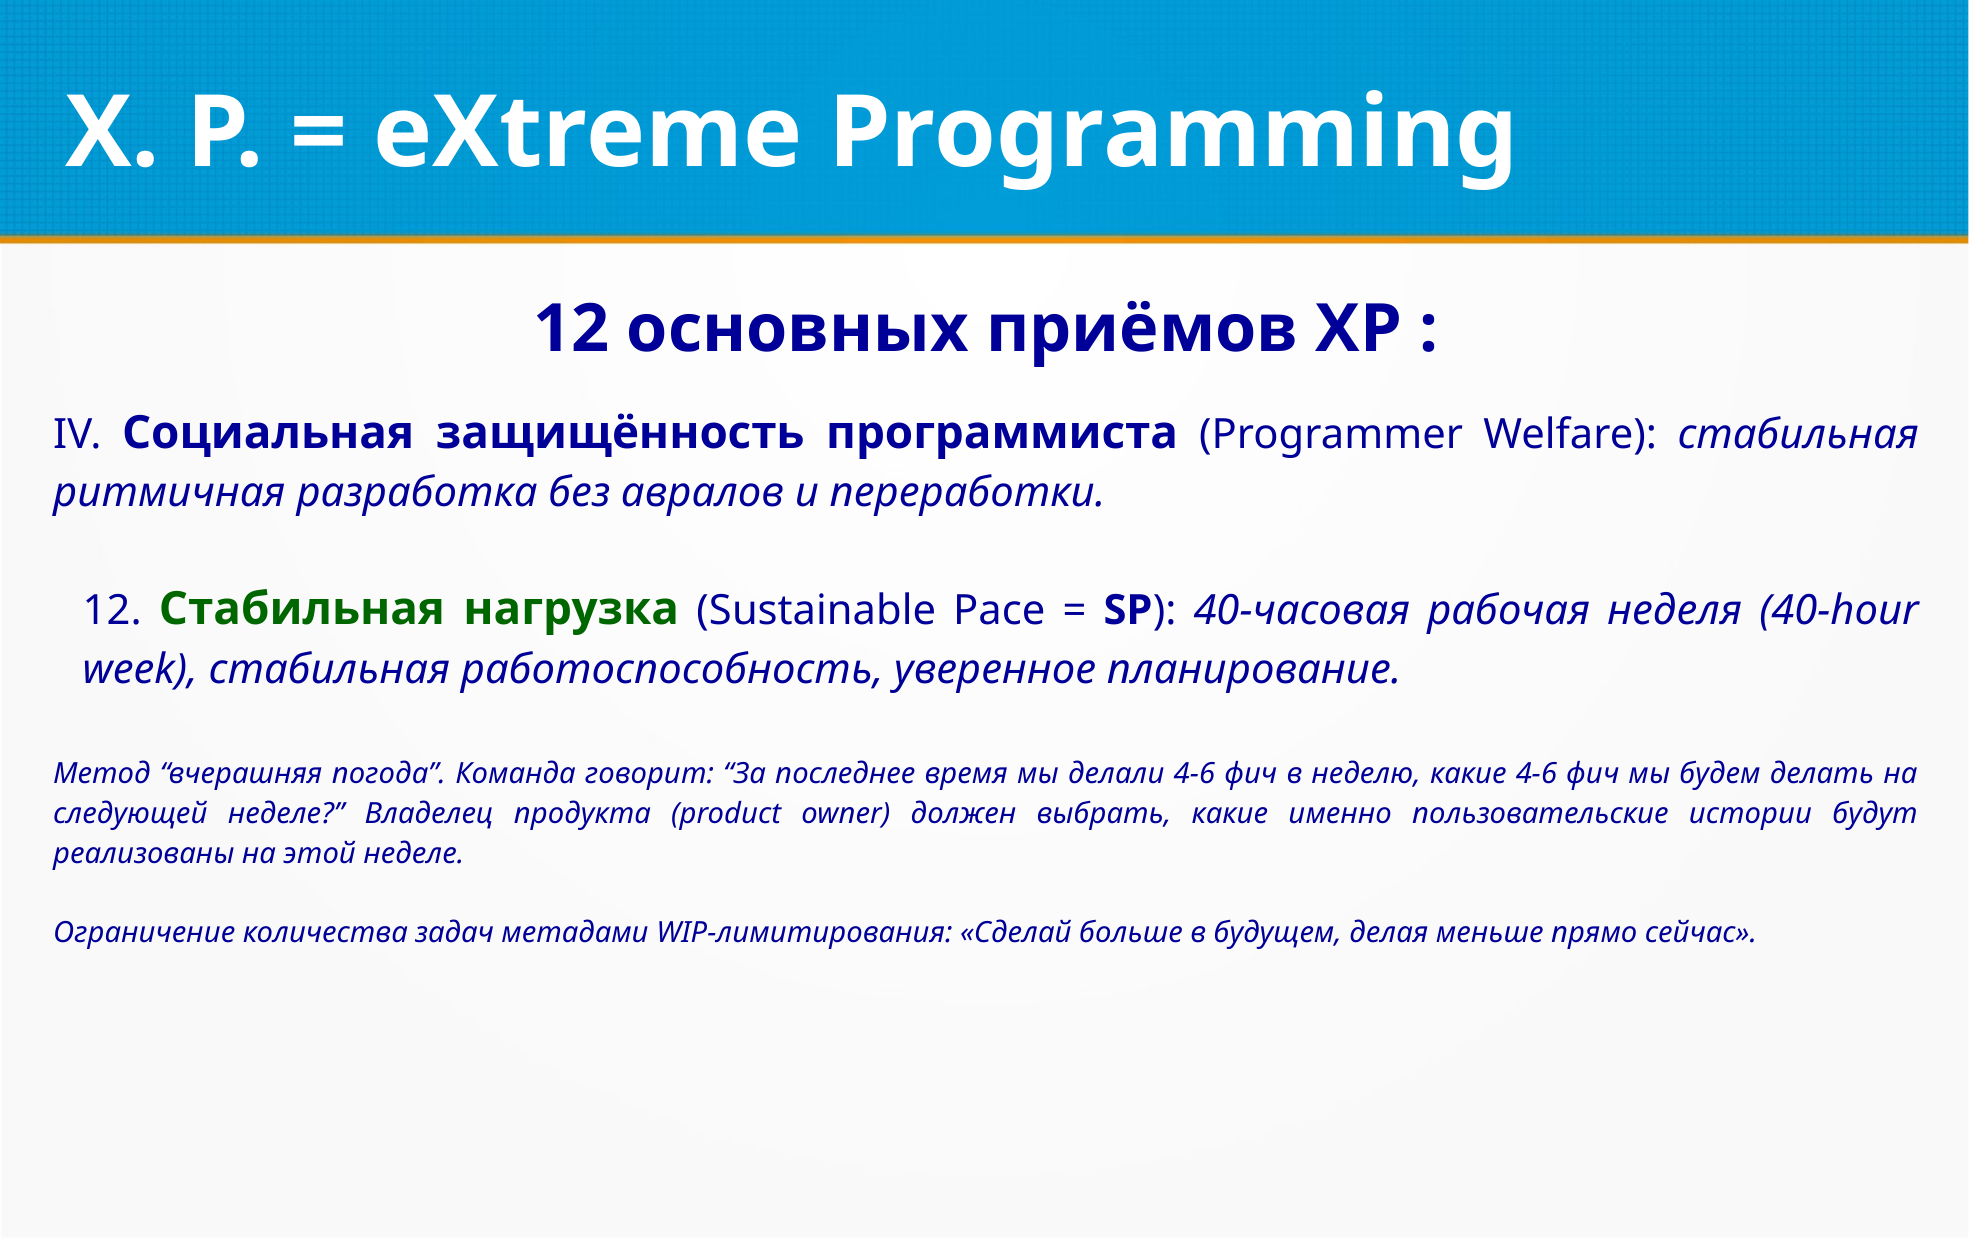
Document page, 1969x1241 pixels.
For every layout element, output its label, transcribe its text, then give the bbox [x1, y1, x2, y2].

text_box X. P. = eXtreme Programming [59, 55, 1902, 200]
picture [0, 233, 1969, 1241]
text_box 12 основных приёмов XP : IV. Социальная защищённость программиста (Programmer Welfare): стабильная ритмичная разработка без авралов и переработки. 12. Стабильная нагрузка (Sustainable Pace = SP): 40-часовая рабочая неделя (40-hour week), стабильная работоспособность, уверенное планирование. Метод “вчерашняя погода”. Команда говорит: “За последнее время мы делали 4-6 фич в неделю, какие 4-6 фич мы будем делать на следующей неделе?” Владелец продукта (product owner) должен выбрать, какие именно пользовательские истории будут реализованы на этой неделе. Ограничение количества задач метадами WIP-лимитирования: «Сделай больше в будущем, делая меньше прямо сейчас». [47, 248, 1926, 1195]
